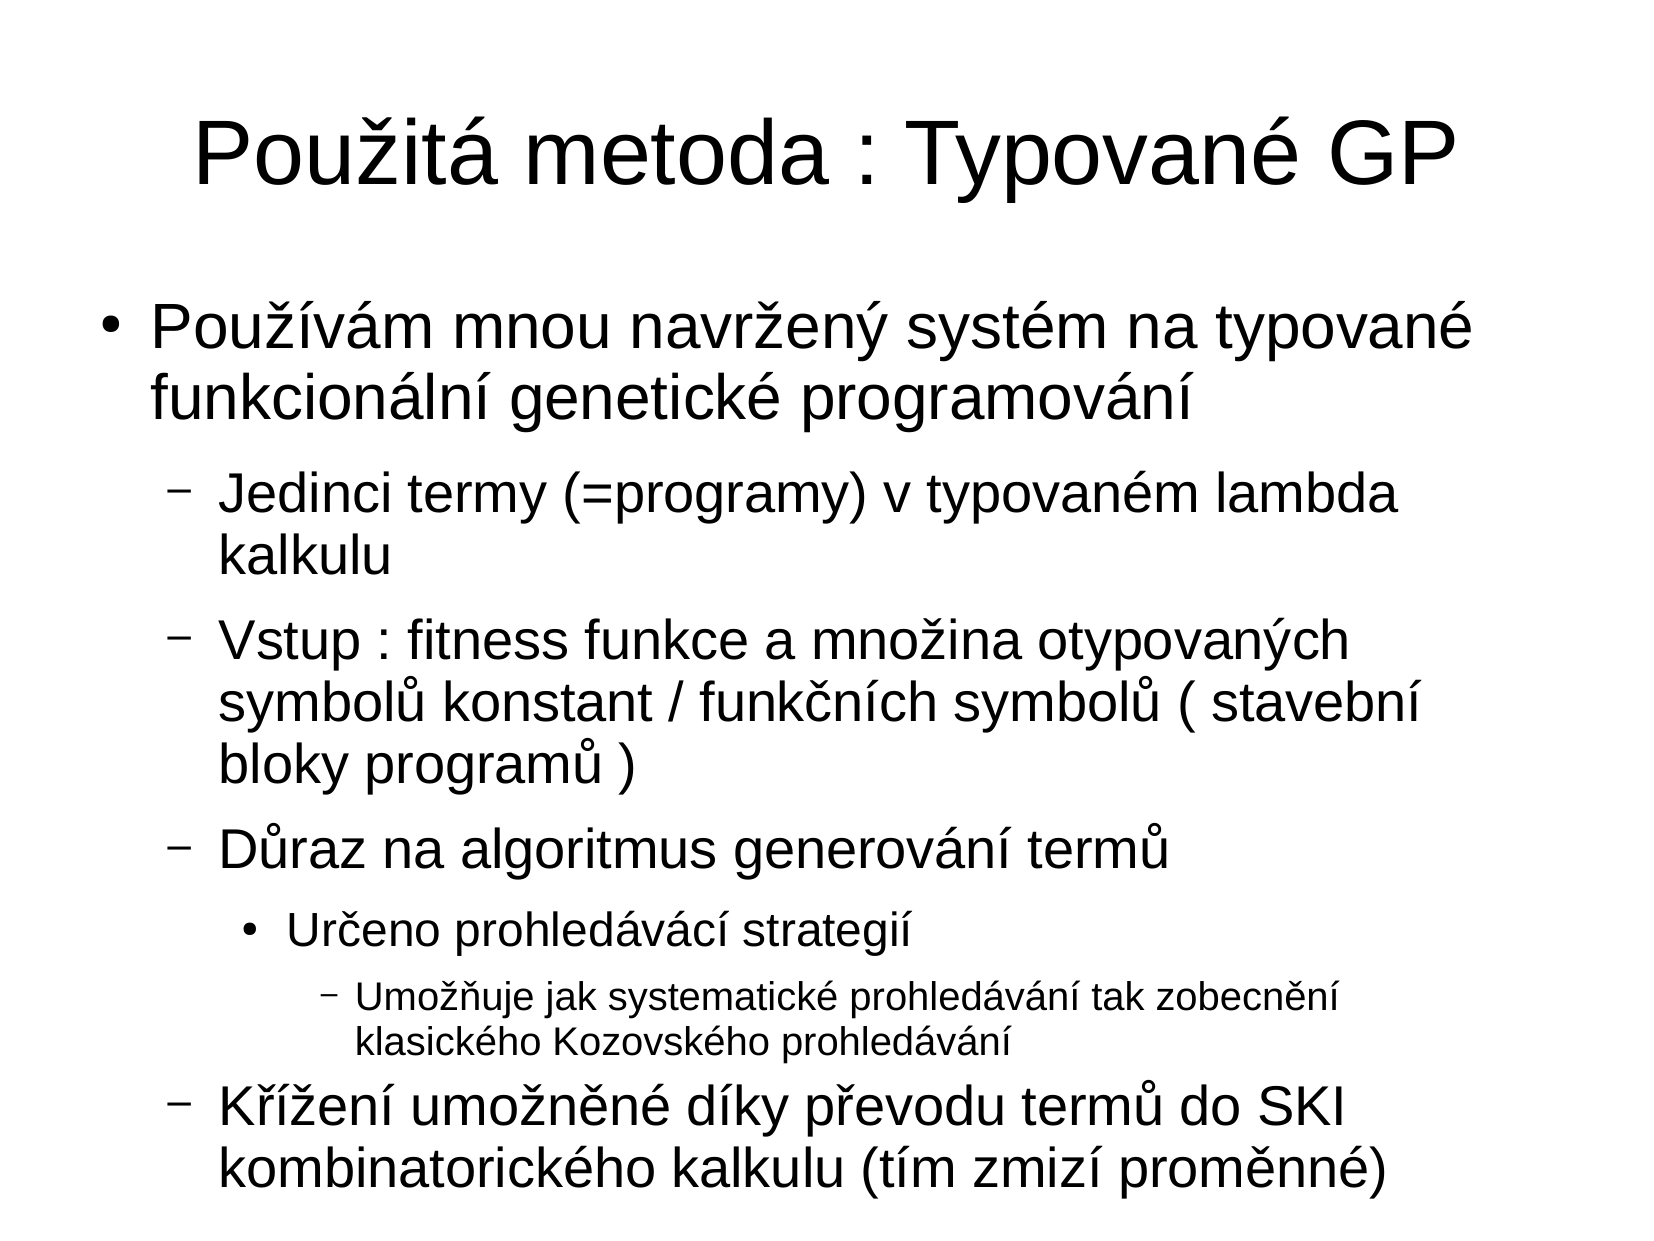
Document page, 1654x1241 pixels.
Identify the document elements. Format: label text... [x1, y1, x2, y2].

title Použitá metoda : Typované GP [82, 49, 1571, 257]
chart [770, 591, 889, 651]
list Používám mnou navržený systém na typované funkcionální genetické programování Jedinci termy (=programy) v typovaném lambda kalkulu Vstup : fitness funkce a množina otypovaných symbolů konstant / funkčních symbolů ( stavební bloky programů ) Důraz na algoritmus generování termů Určeno prohledávácí strategií Umožňuje jak systematické prohledávání tak zobecnění klasického Kozovského prohledávání Křížení umožněné díky převodu termů do SKI kombinatorického kalkulu (tím zmizí proměnné) [82, 290, 1538, 1201]
